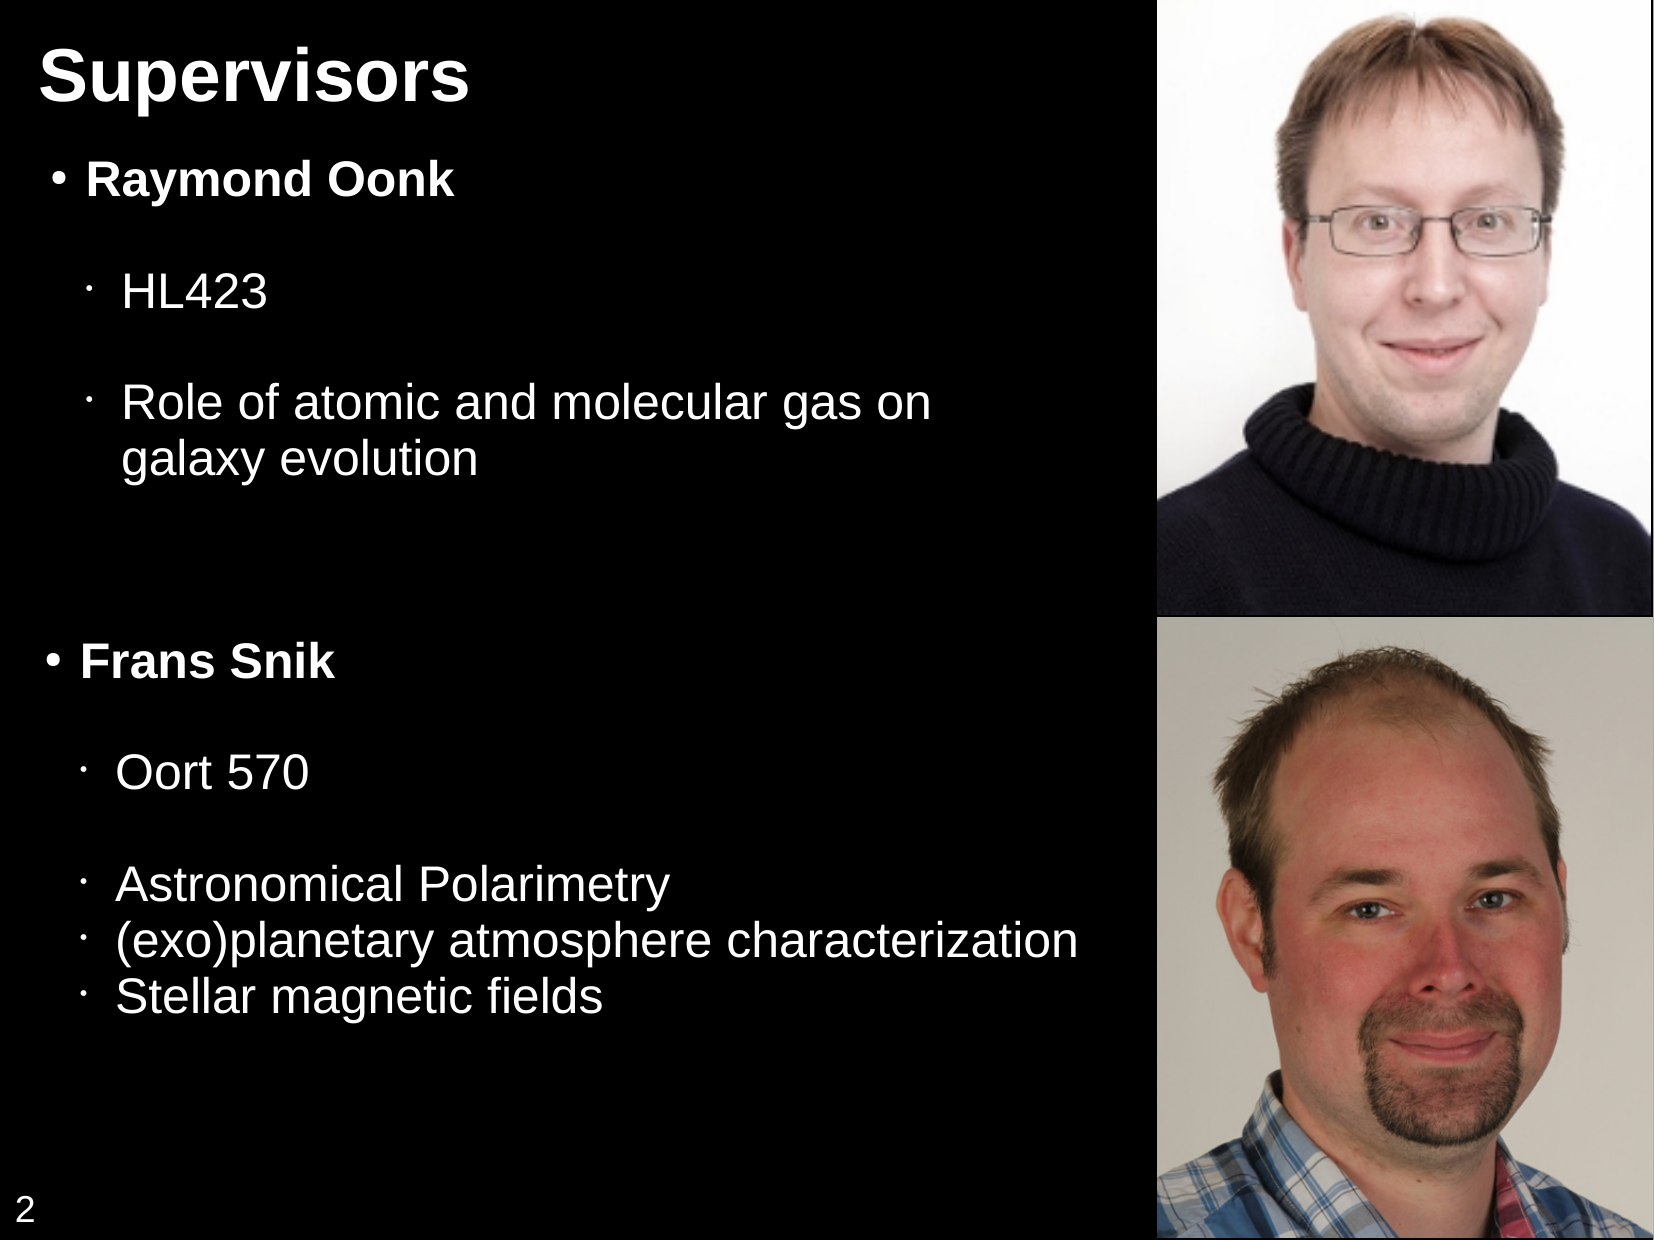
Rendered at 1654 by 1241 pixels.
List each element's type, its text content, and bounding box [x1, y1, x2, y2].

text_box Supervisors [23, 26, 922, 126]
text_box 2 [0, 1181, 367, 1238]
text_box Frans Snik Oort 570 Astronomical Polarimetry (exo)planetary atmosphere characterization Stellar magnetic fields [29, 625, 1158, 1032]
picture [1157, 617, 1654, 1238]
text_box Raymond Oonk HL423 Role of atomic and molecular gas on galaxy evolution [35, 143, 1087, 494]
picture [1157, 0, 1651, 616]
